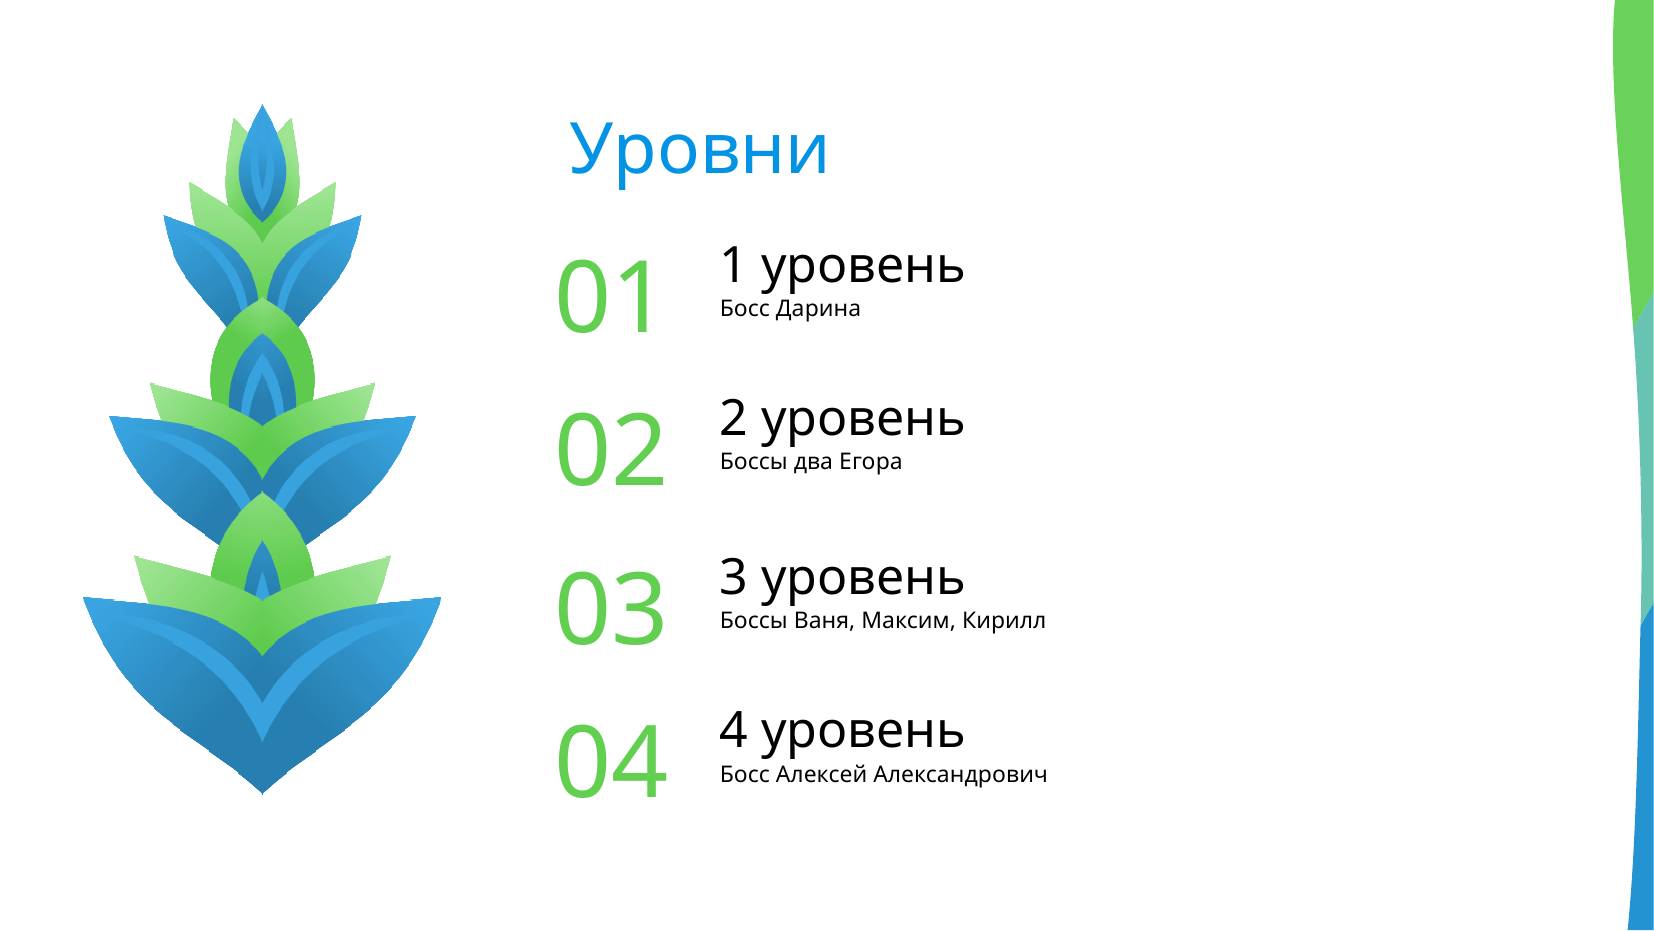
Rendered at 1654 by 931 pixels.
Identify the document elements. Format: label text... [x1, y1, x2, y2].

text_box Боссы два Егора [705, 439, 1471, 482]
text_box Боссы Ваня, Максим, Кирилл [705, 598, 1471, 641]
picture [83, 104, 441, 796]
text_box 4 уровень [705, 690, 1471, 751]
text_box Босс Алексей Александрович [705, 751, 1471, 794]
text_box 1 уровень [705, 224, 1471, 286]
text_box 1 уровень [795, 258, 809, 279]
text_box 2 уровень [705, 378, 1471, 439]
text_box 3 уровень [705, 537, 1471, 598]
text_box 4 уровень [795, 723, 809, 744]
text_box Босс Дарина [705, 286, 1471, 329]
text_box 01 [539, 225, 696, 360]
text_box 02 [539, 378, 696, 513]
text_box 03 [539, 537, 696, 672]
text_box 3 уровень [795, 570, 809, 591]
text_box 2 уровень [795, 411, 809, 432]
text_box 04 [539, 690, 696, 826]
text_box Уровни [555, 95, 1654, 196]
